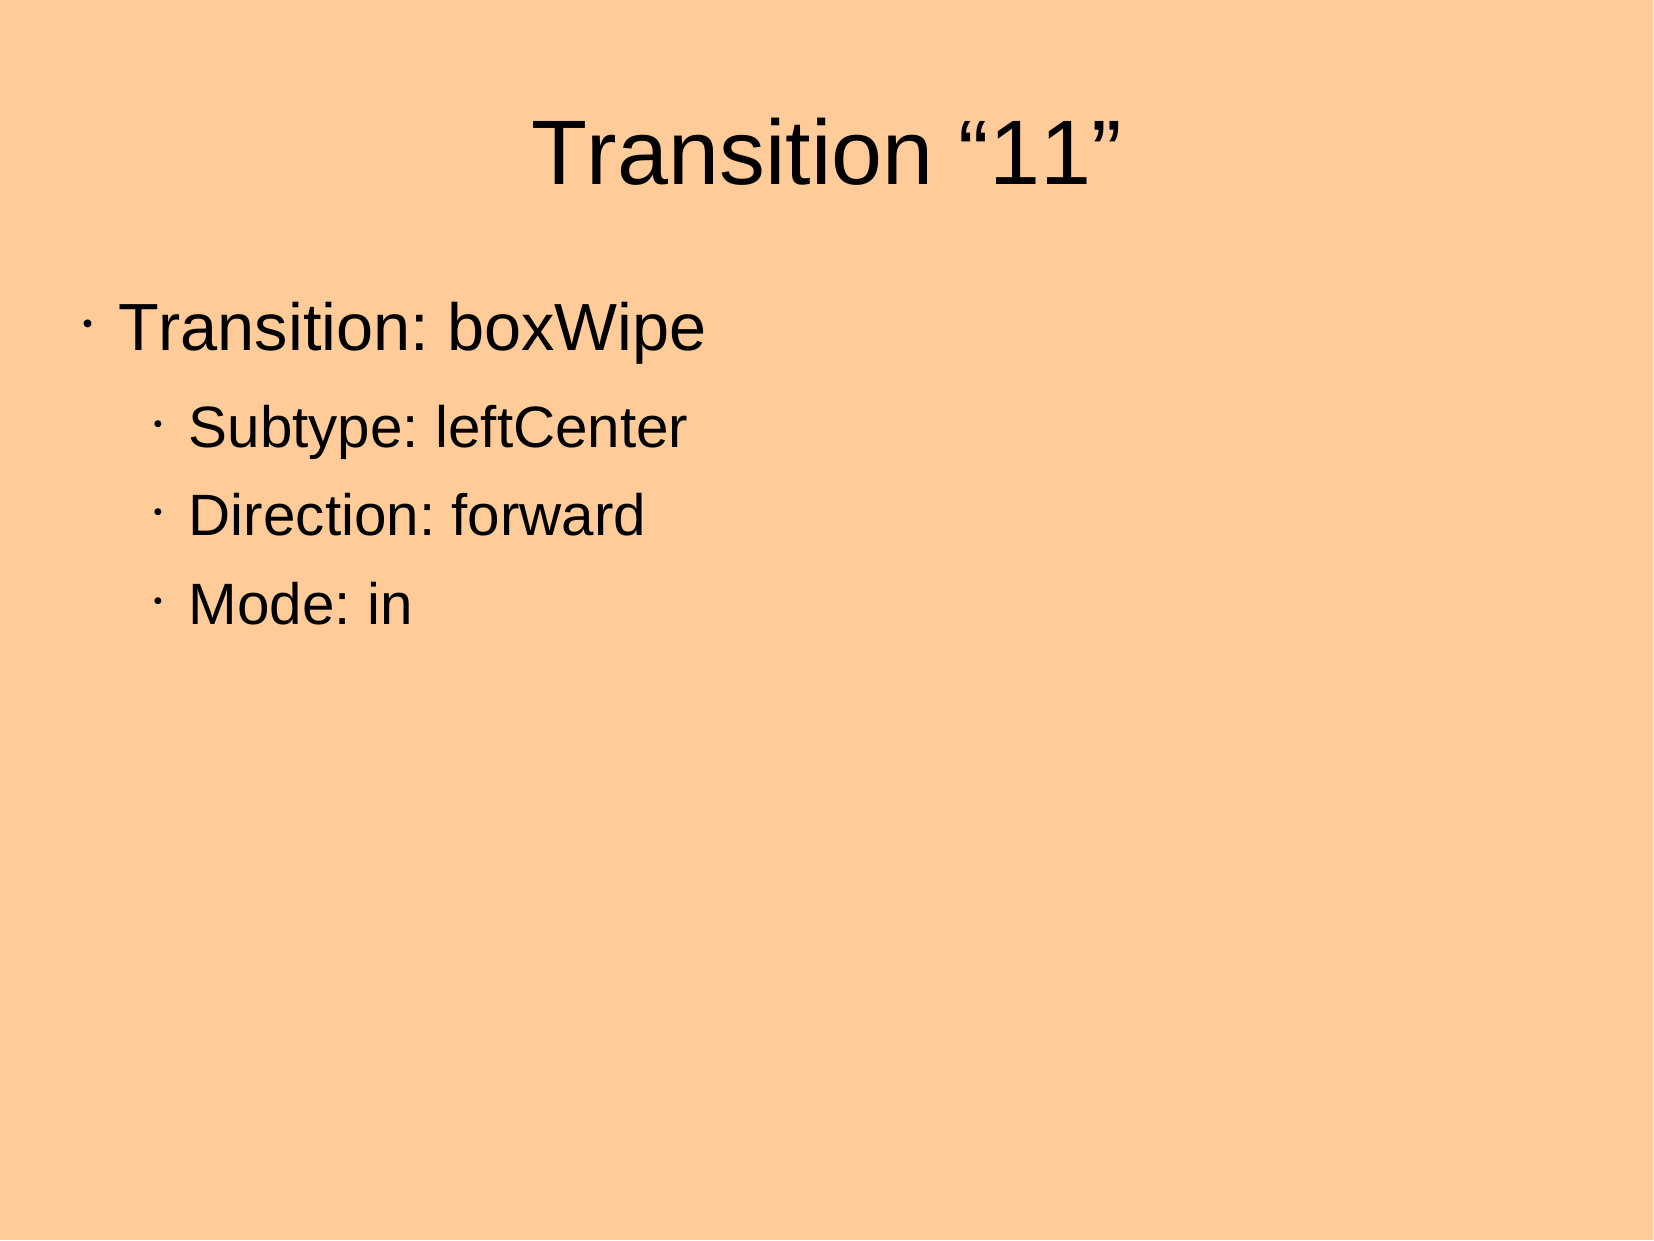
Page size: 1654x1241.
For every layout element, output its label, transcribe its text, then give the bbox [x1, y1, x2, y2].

list Transition: boxWipe Subtype: leftCenter Direction: forward Mode: in [82, 290, 1571, 1080]
title Transition “11” [82, 49, 1571, 257]
